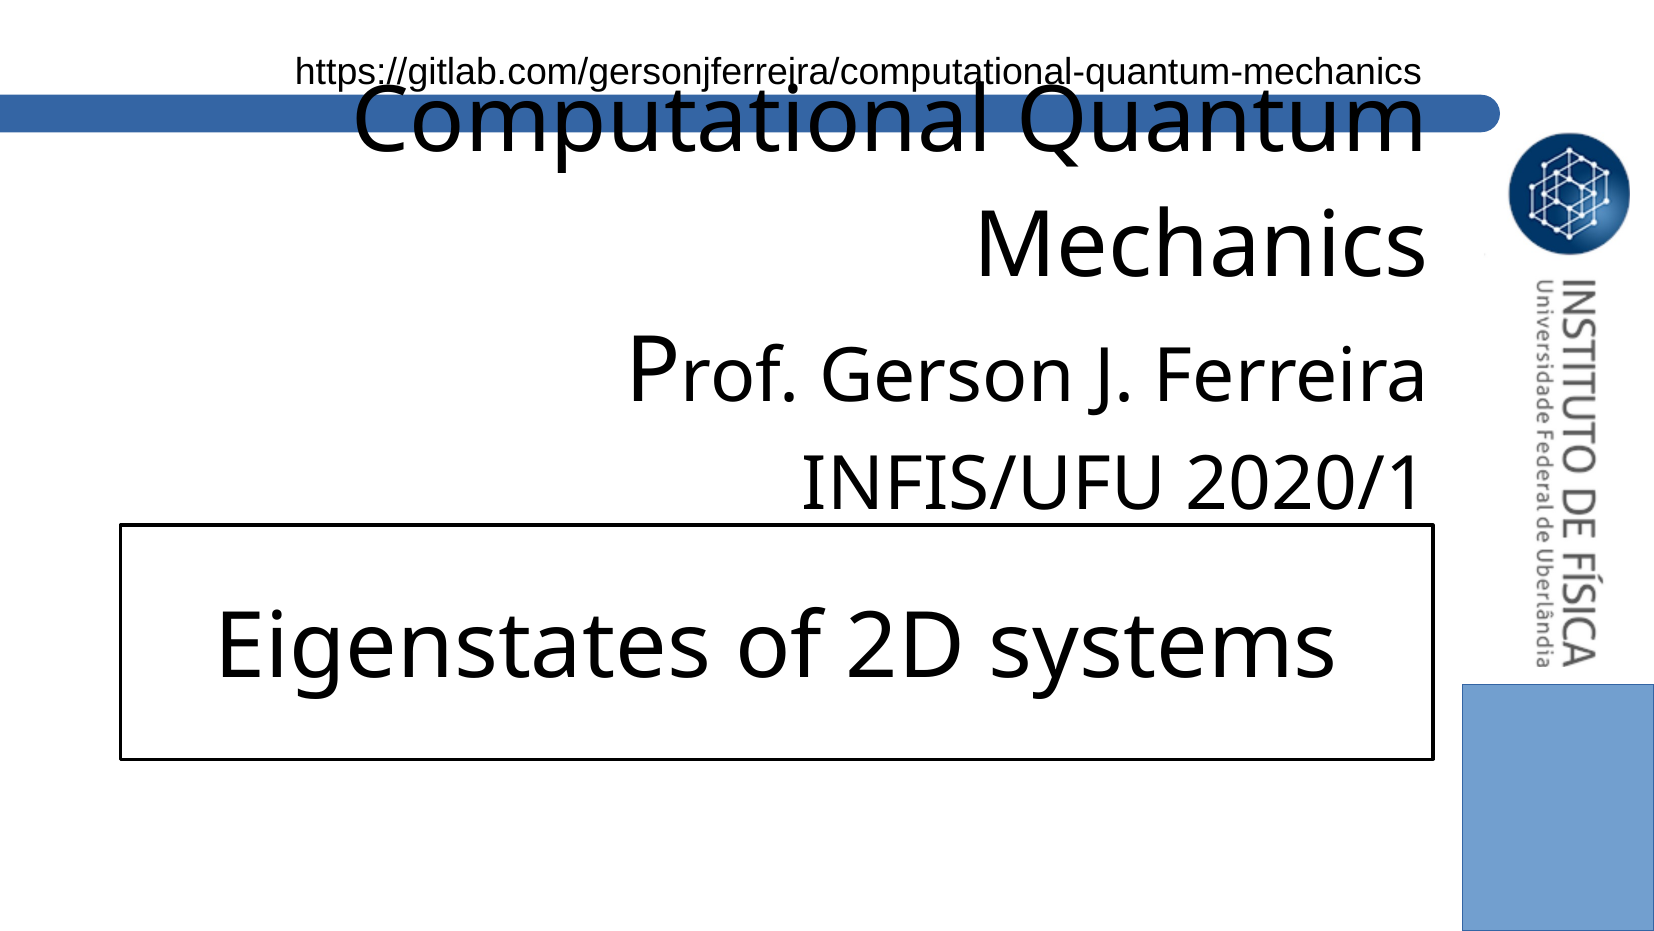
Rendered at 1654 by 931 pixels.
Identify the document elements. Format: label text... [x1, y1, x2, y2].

title Eigenstates of 2D systems [120, 525, 1433, 760]
picture [1485, 134, 1629, 666]
text_box https://gitlab.com/gersonjferreira/computational-quantum-mechanics [244, 42, 1453, 100]
title Computational Quantum Mechanics Prof. Gerson J. Ferreira INFIS/UFU 2020/1 [304, 129, 1430, 456]
